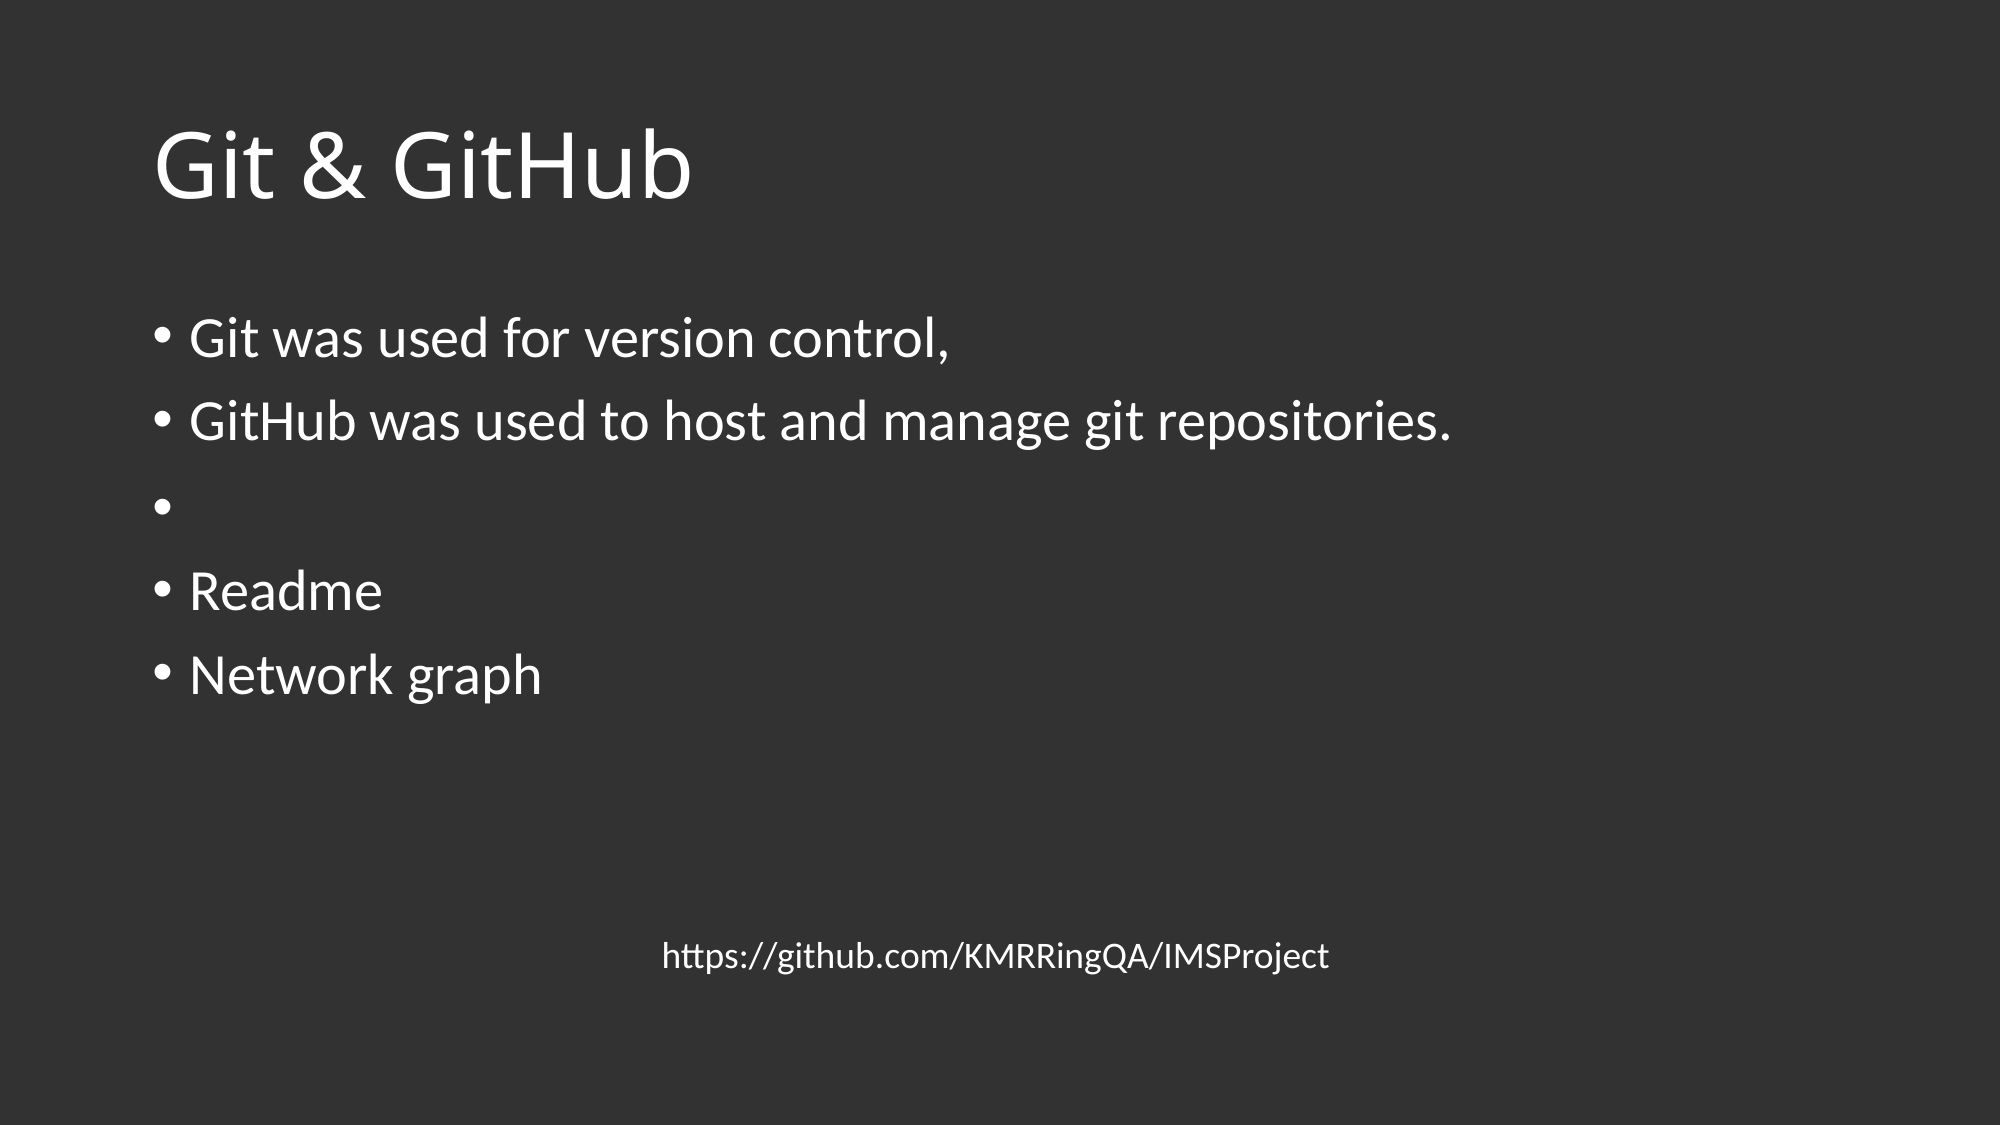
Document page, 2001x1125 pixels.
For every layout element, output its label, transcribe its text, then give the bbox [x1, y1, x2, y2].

title Git & GitHub [137, 59, 1863, 278]
text_box https://github.com/KMRRingQA/IMSProject [646, 923, 1354, 985]
list Git was used for version control, GitHub was used to host and manage git repositories. Readme Network graph [137, 299, 1863, 1014]
